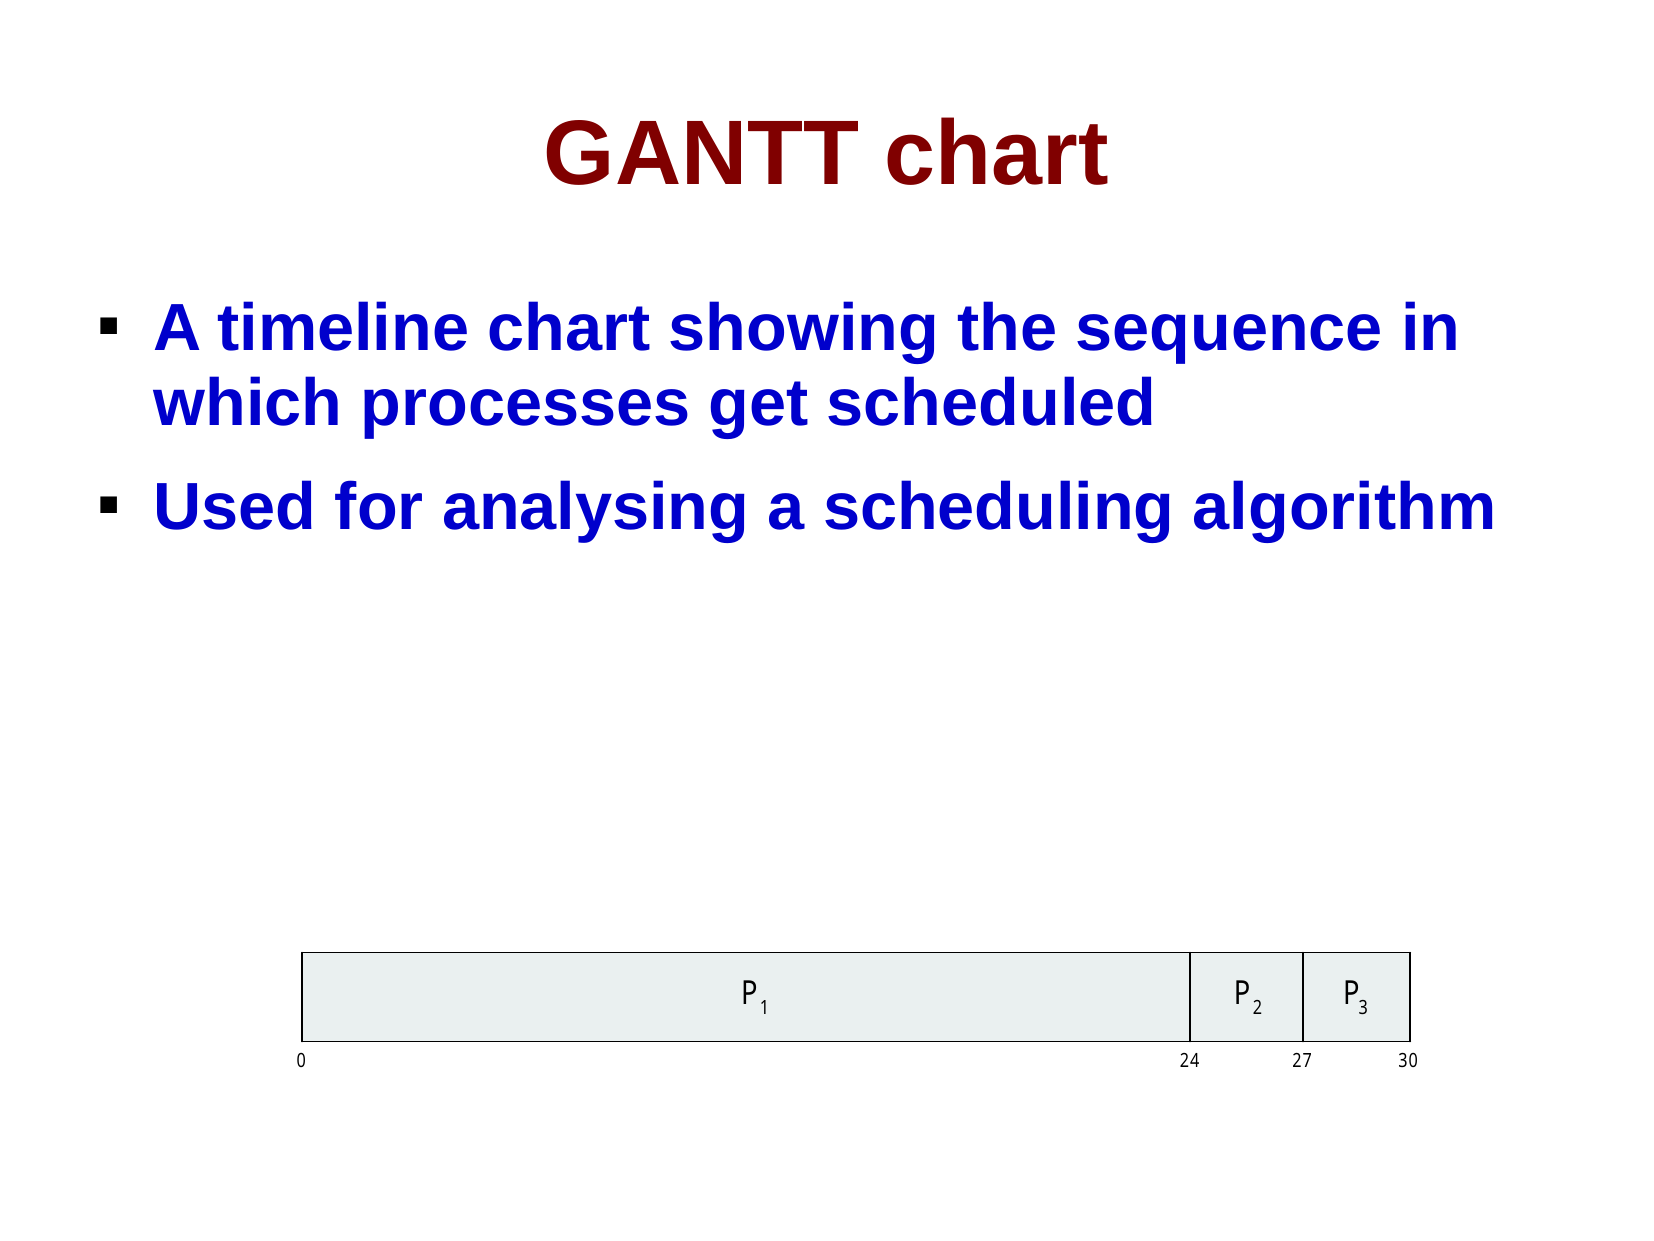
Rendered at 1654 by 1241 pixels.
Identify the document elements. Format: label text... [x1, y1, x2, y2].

list A timeline chart showing the sequence in which processes get scheduled Used for analysing a scheduling algorithm [82, 290, 1571, 1010]
title GANTT chart [82, 49, 1571, 257]
picture [283, 943, 1425, 1075]
